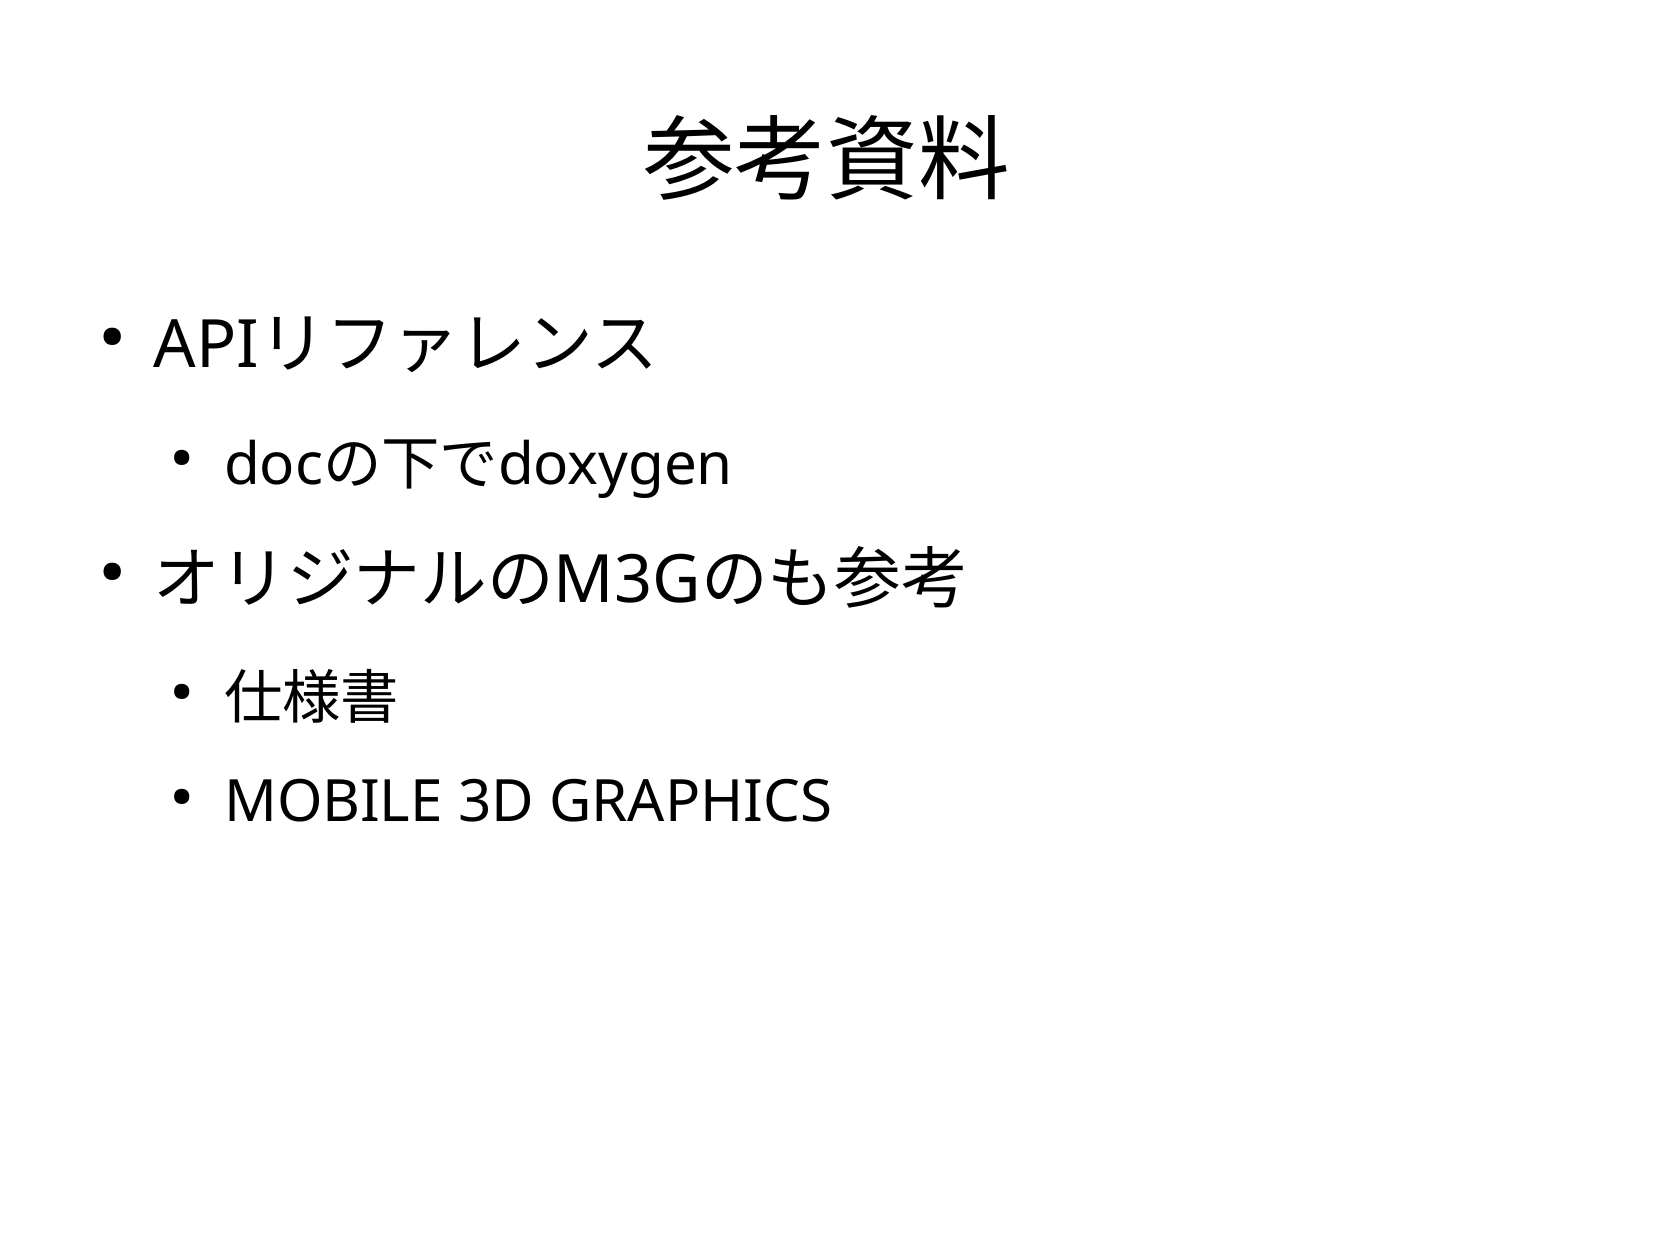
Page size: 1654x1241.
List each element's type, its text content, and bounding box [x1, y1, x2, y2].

title 参考資料 [82, 56, 1571, 250]
list APIリファレンス docの下でdoxygen オリジナルのM3Gのも参考 仕様書 MOBILE 3D GRAPHICS [82, 290, 1571, 1109]
